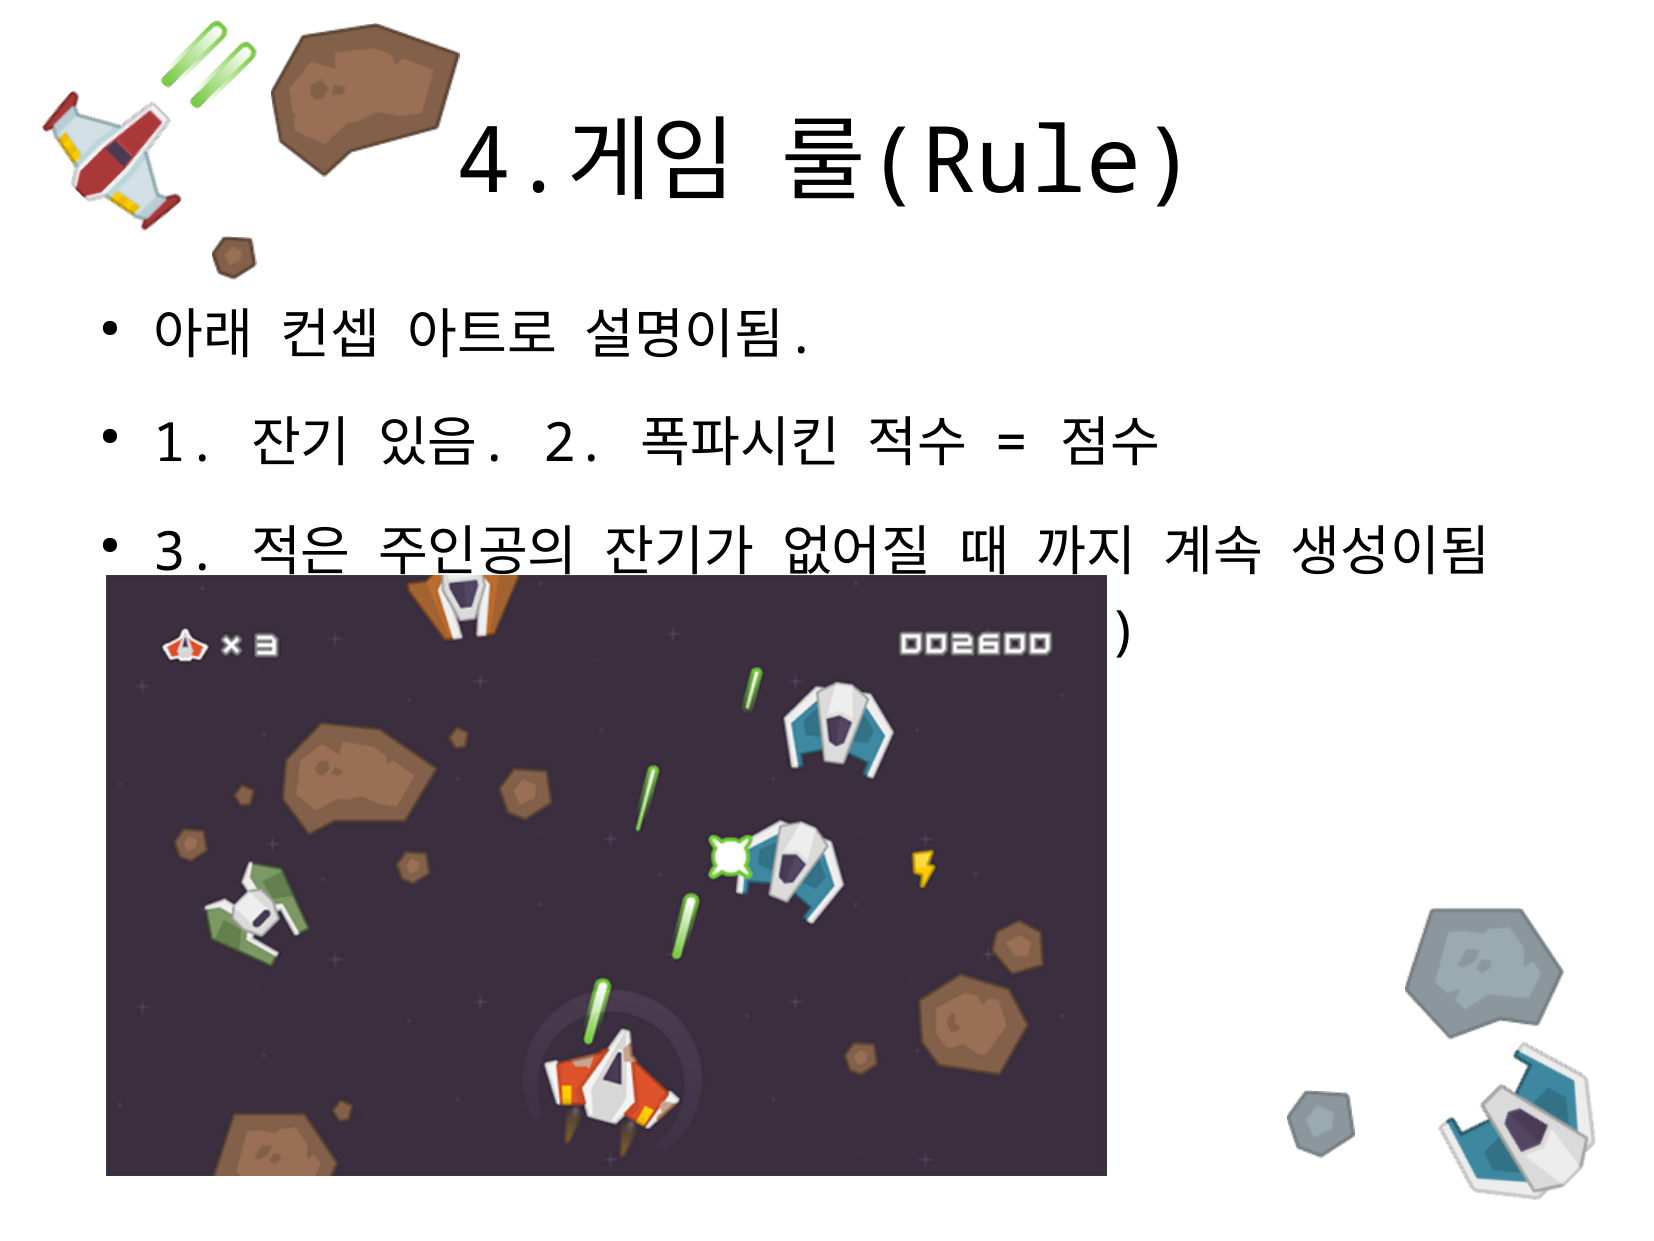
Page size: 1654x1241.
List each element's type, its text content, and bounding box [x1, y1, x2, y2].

title 4.게임 룰(Rule) [82, 49, 1571, 257]
picture [185, 38, 260, 113]
list 아래 컨셉 아트로 설명이됨. 1. 잔기 있음. 2. 폭파시킨 적수 = 점수 3. 적은 주인공의 잔기가 없어질 때 까지 계속 생성이됨(But 한 화면에 4대 이하로 등장하도록) [82, 290, 1571, 1109]
picture [271, 23, 460, 177]
picture [24, 55, 217, 249]
picture [106, 575, 1107, 1176]
picture [1287, 1090, 1355, 1158]
picture [212, 236, 257, 280]
picture [156, 17, 231, 92]
picture [1405, 908, 1630, 1235]
